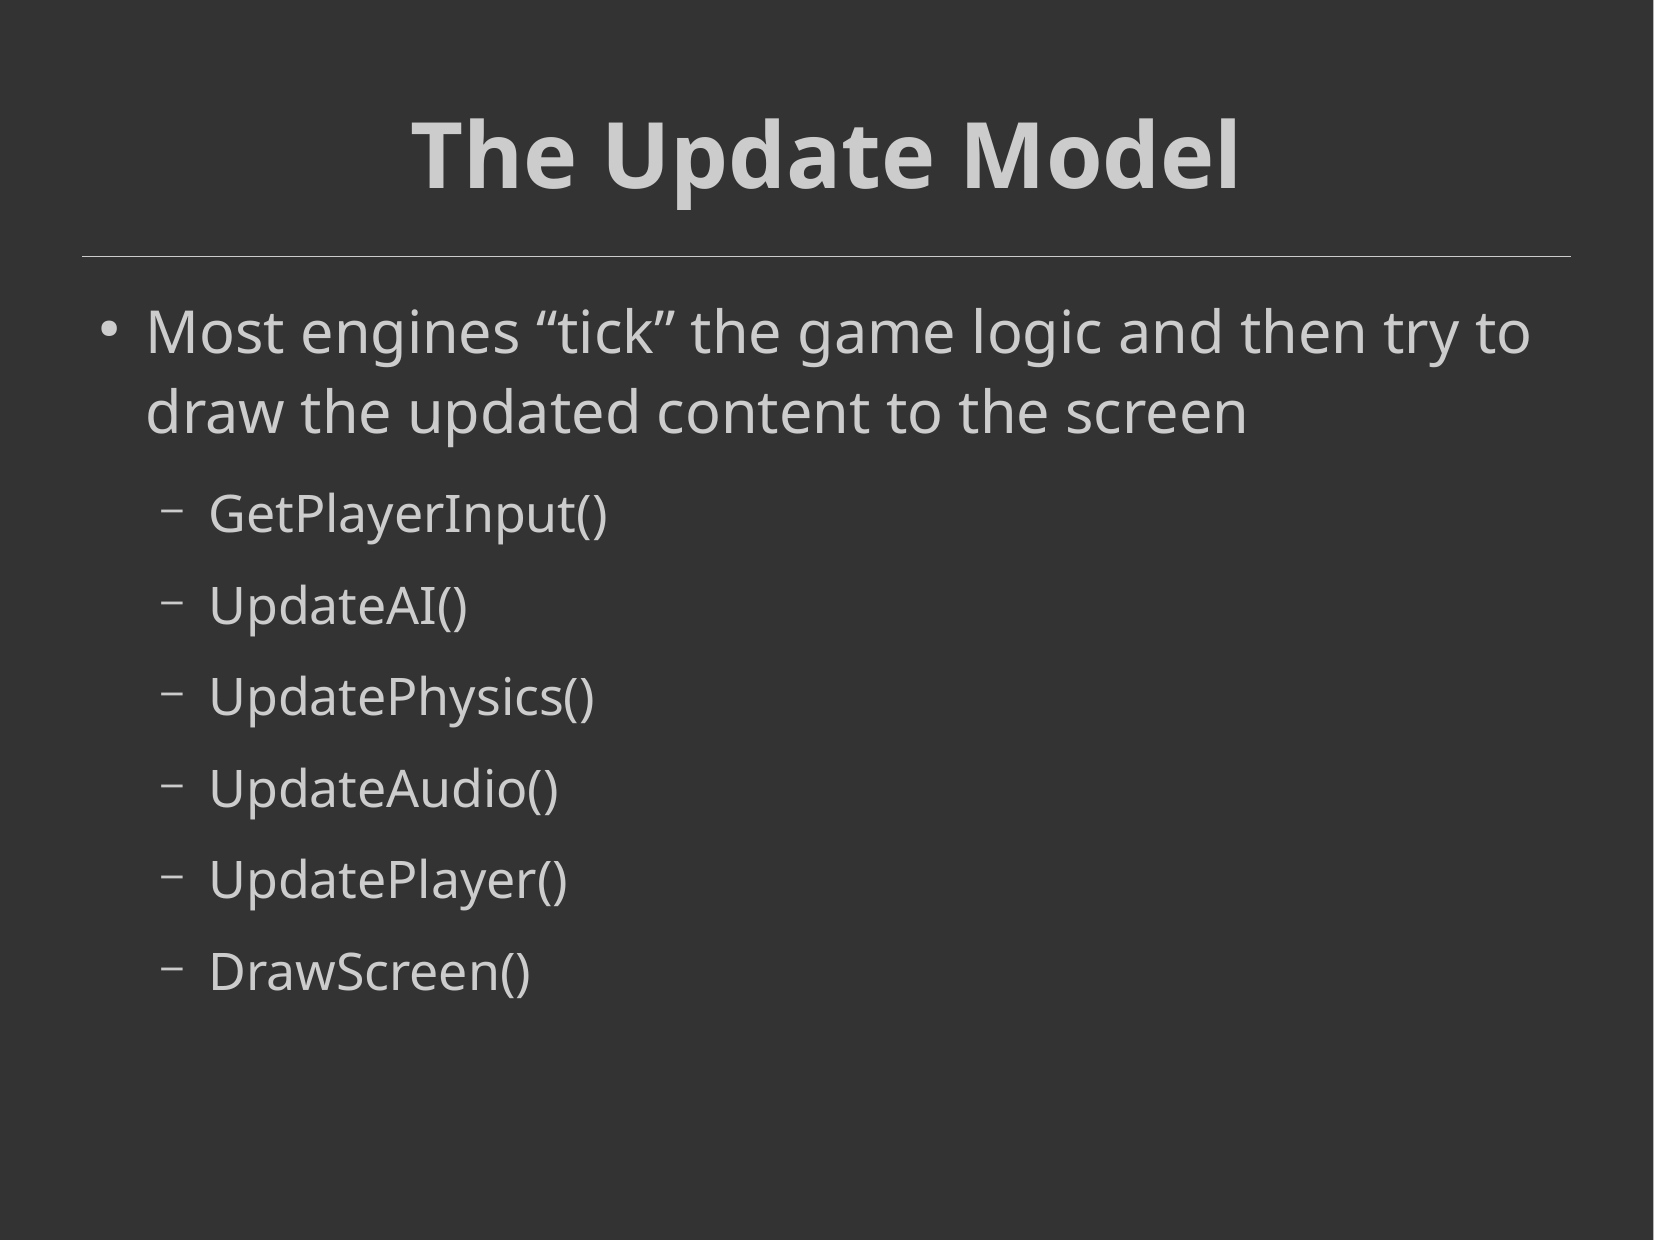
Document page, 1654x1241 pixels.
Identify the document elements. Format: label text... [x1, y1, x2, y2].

list Most engines “tick” the game logic and then try to draw the updated content to the screen GetPlayerInput() UpdateAI() UpdatePhysics() UpdateAudio() UpdatePlayer() DrawScreen() [82, 290, 1571, 1010]
title The Update Model [82, 49, 1571, 257]
